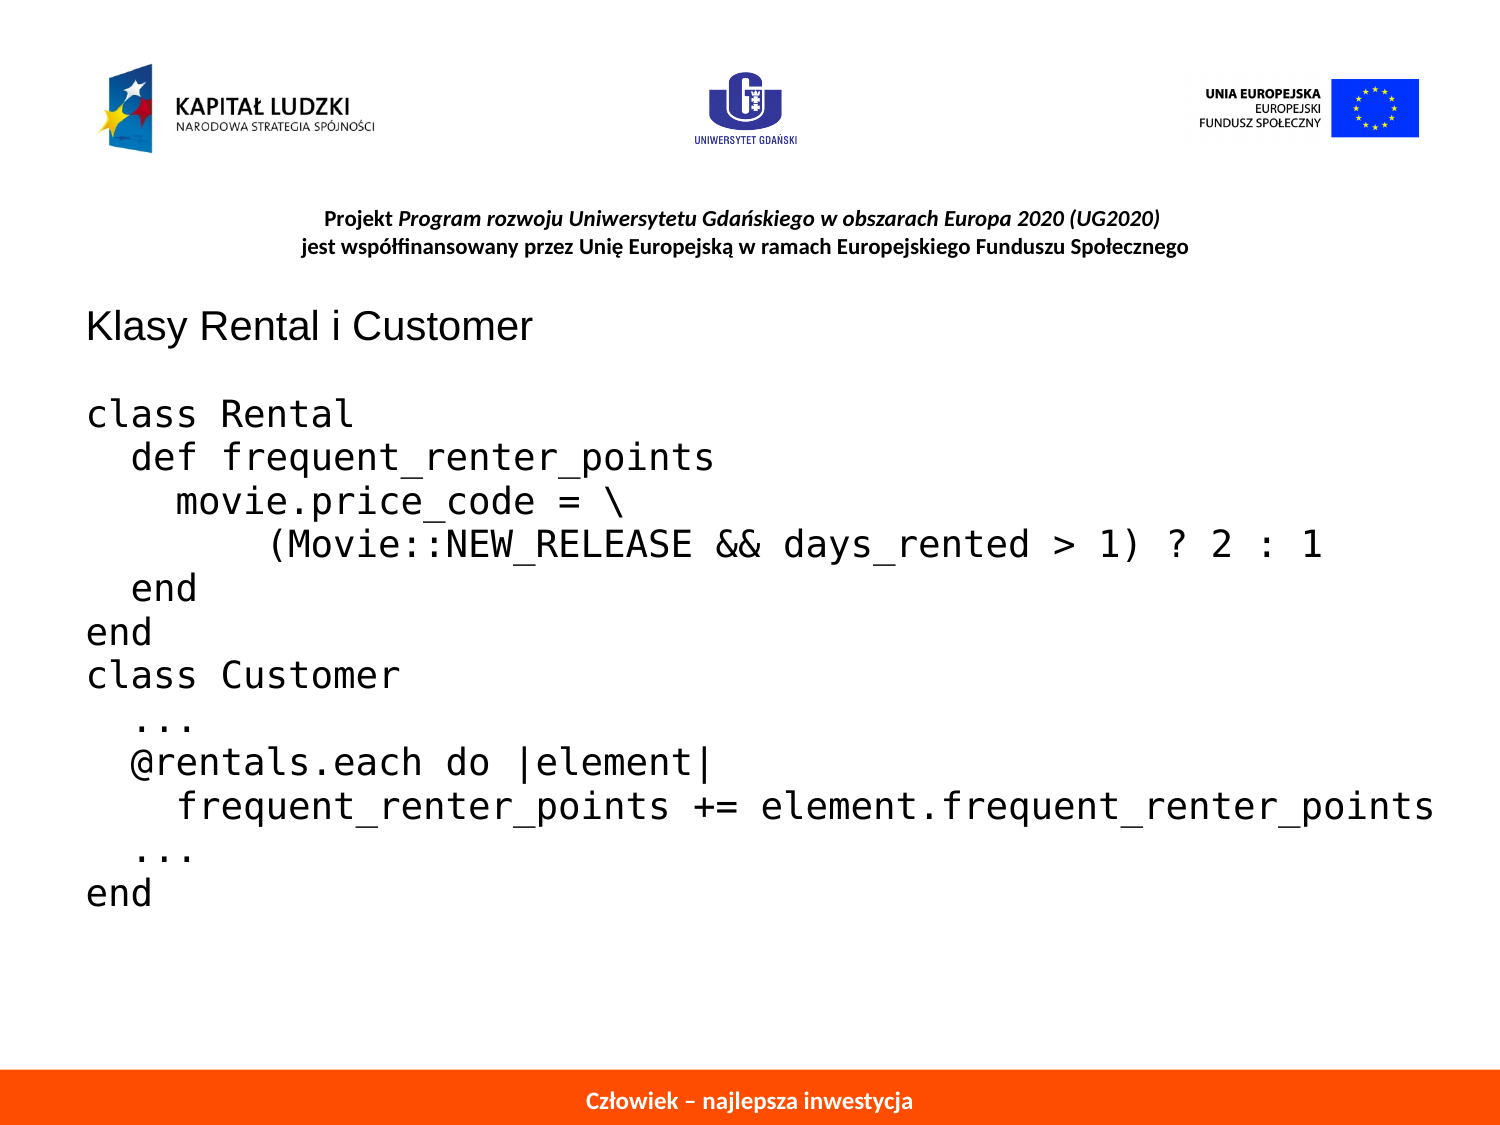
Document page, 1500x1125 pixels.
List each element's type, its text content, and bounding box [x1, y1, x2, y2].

text_box Klasy Rental i Customer class Rental def frequent_renter_points movie.price_code = \ (Movie::NEW_RELEASE && days_rented > 1) ? 2 : 1 end end class Customer ... @rentals.each do |element| frequent_renter_points += element.frequent_renter_points ... end [70, 295, 1451, 923]
text_box Projekt Program rozwoju Uniwersytetu Gdańskiego w obszarach Europa 2020 (UG2020) jest współfinansowany przez Unię Europejską w ramach Europejskiego Funduszu Społecznego [53, 196, 1439, 267]
picture [53, 19, 418, 196]
picture [1179, 60, 1439, 156]
picture [692, 69, 800, 147]
footer Człowiek – najlepsza inwestycja [0, 1069, 1500, 1125]
